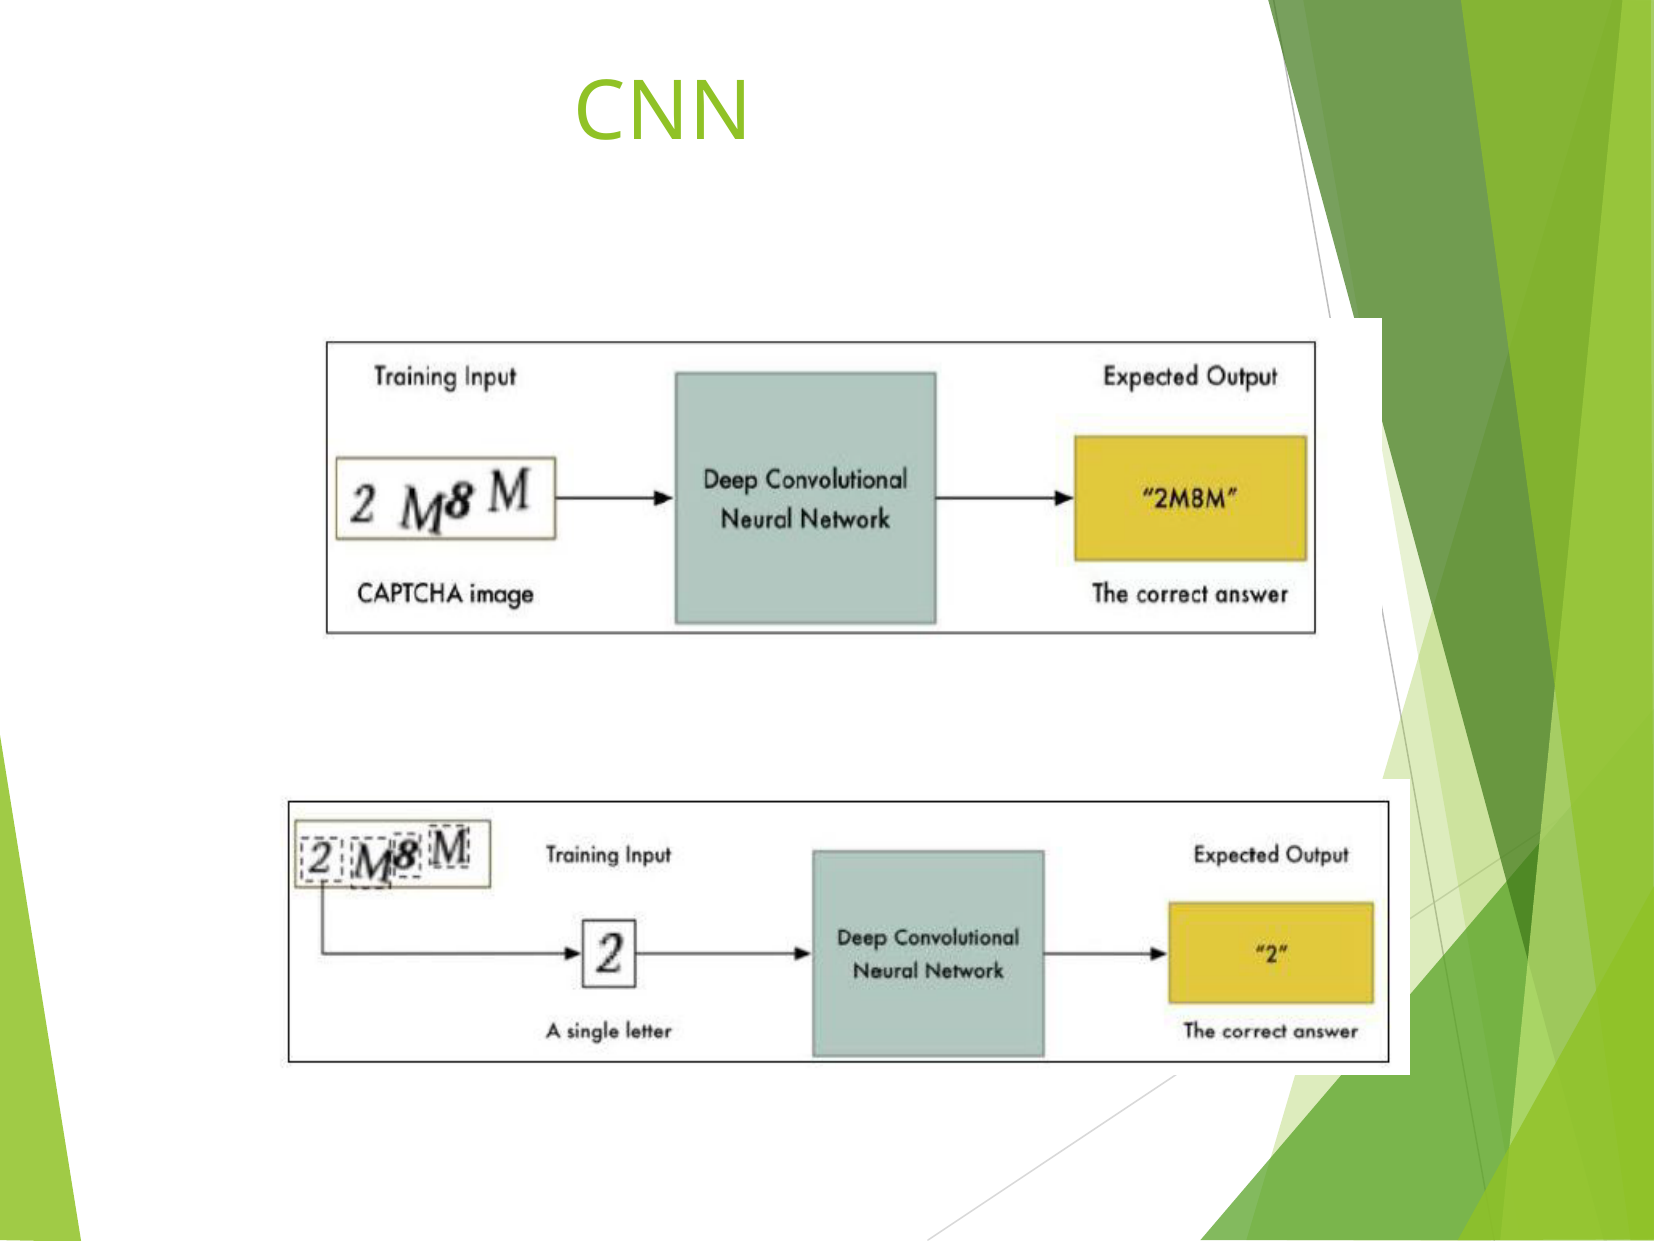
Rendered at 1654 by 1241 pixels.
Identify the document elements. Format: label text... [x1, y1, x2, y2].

title CNN [0, 49, 1489, 257]
picture [283, 318, 1382, 666]
picture [271, 779, 1410, 1075]
